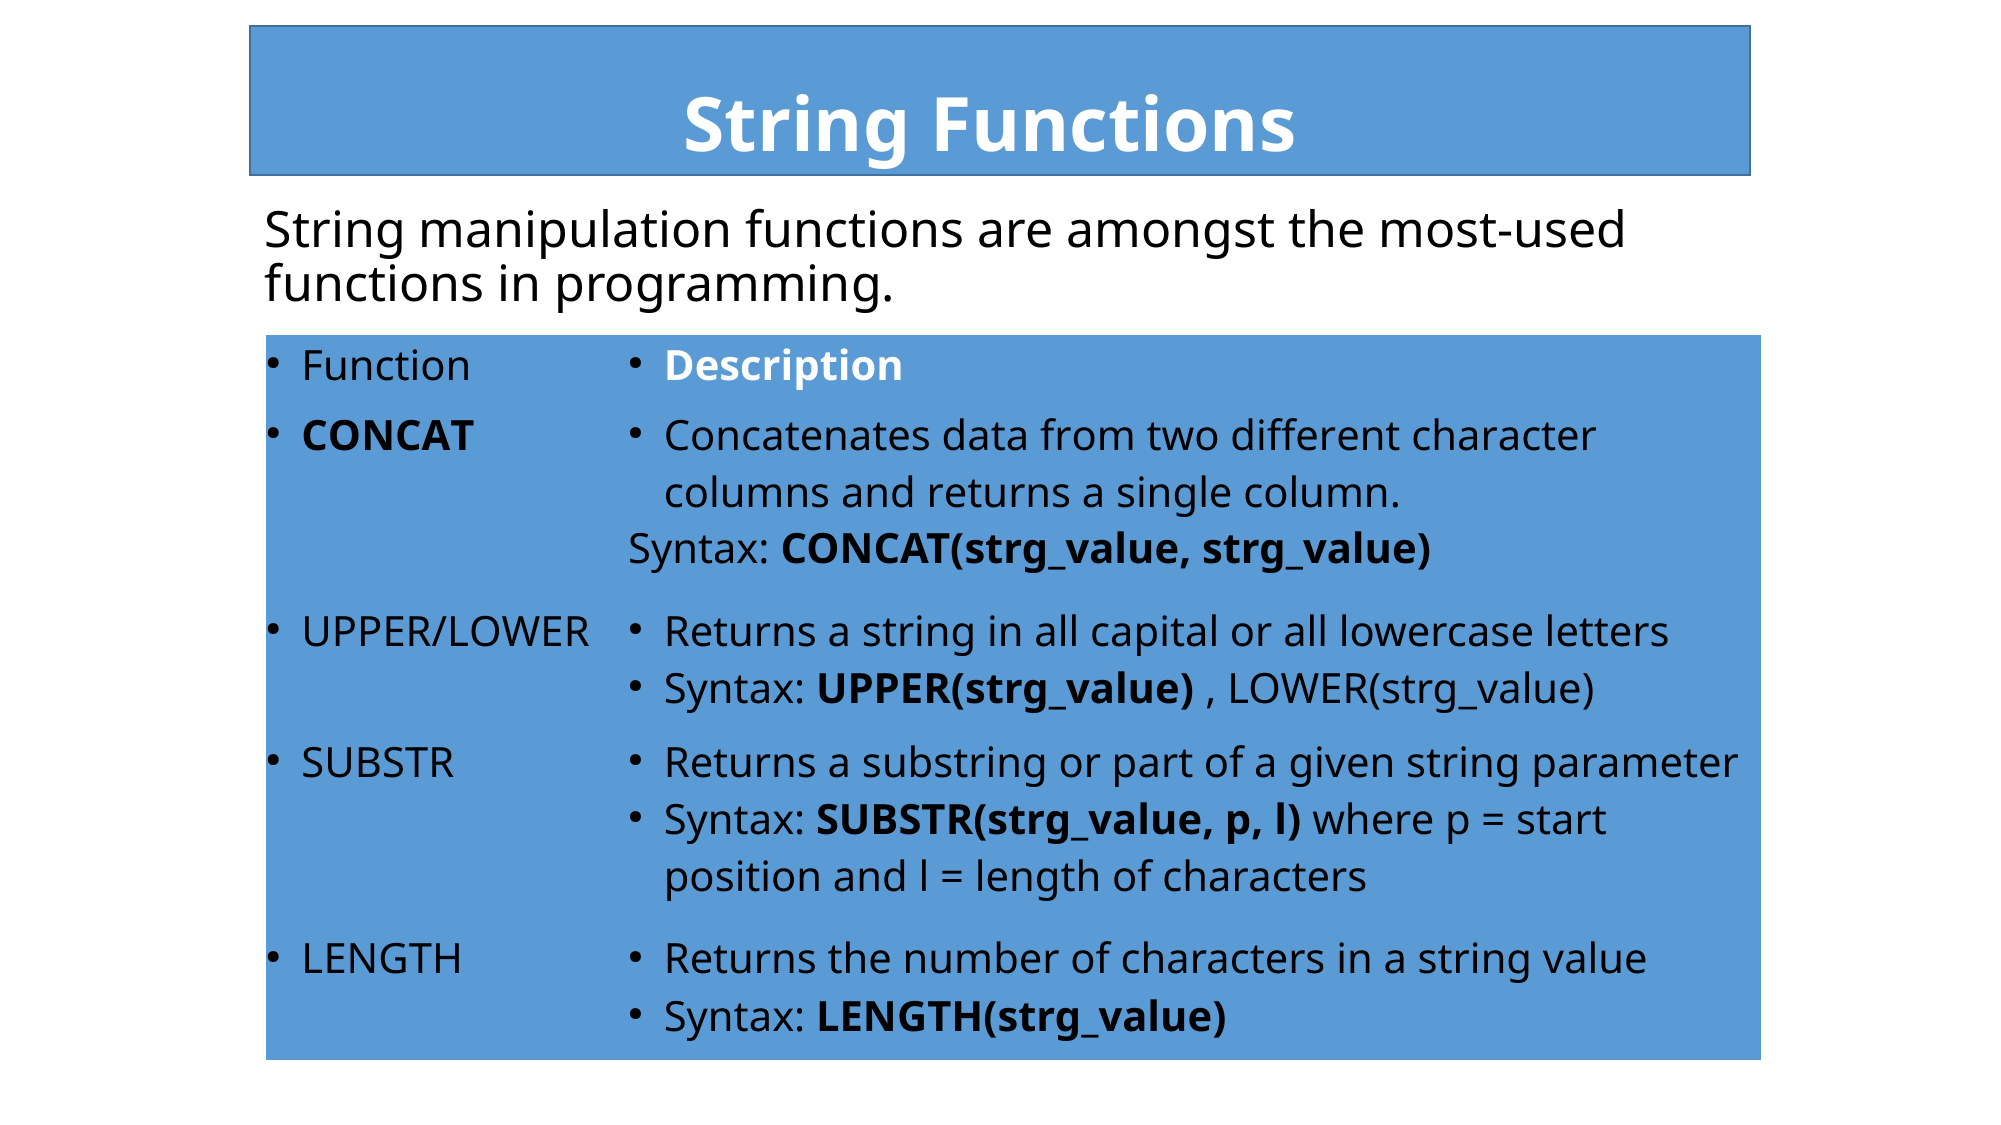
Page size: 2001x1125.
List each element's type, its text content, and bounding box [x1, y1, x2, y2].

table_cell SUBSTR [266, 733, 628, 929]
table_cell Returns a substring or part of a given string parameter Syntax: SUBSTR(strg_value, p, l) where p = start position and l = length of characters [628, 733, 1761, 929]
table_cell Concatenates data from two different character columns and returns a single column. Syntax: CONCAT(strg_value, strg_value) [628, 405, 1761, 602]
subtitle String manipulation functions are amongst the most-used functions in programming. [249, 196, 1750, 1048]
table_cell Returns a string in all capital or all lowercase letters Syntax: UPPER(strg_value) , LOWER(strg_value) [628, 602, 1761, 733]
title String Functions [249, 26, 1750, 176]
table_header Description [628, 335, 1761, 405]
table_cell LENGTH [266, 929, 628, 1060]
table_cell CONCAT [266, 405, 628, 602]
table_cell Returns the number of characters in a string value Syntax: LENGTH(strg_value) [628, 929, 1761, 1060]
table_header Function [266, 335, 628, 405]
table_cell UPPER/LOWER [266, 602, 628, 733]
